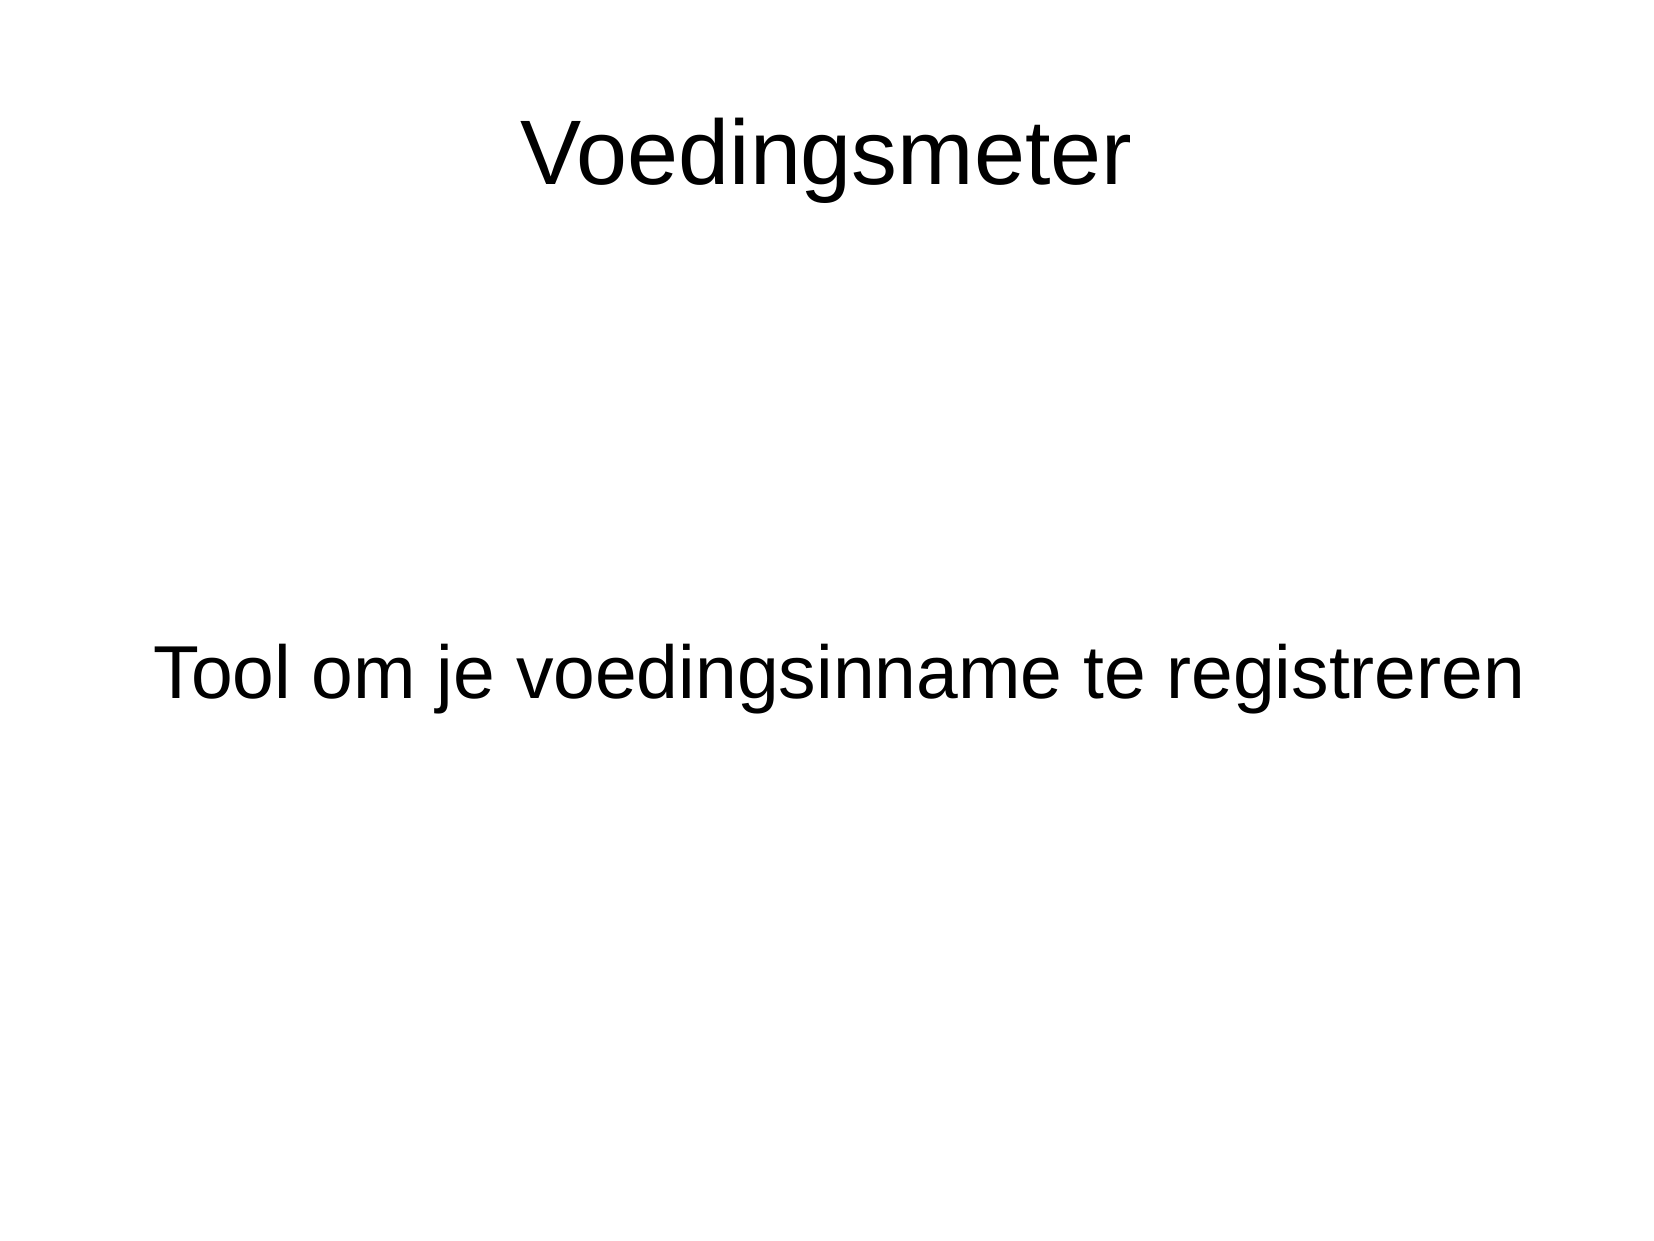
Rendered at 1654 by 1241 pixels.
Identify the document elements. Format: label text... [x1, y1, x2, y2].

title Voedingsmeter [82, 49, 1571, 257]
list Tool om je voedingsinname te registreren [82, 290, 1571, 1217]
